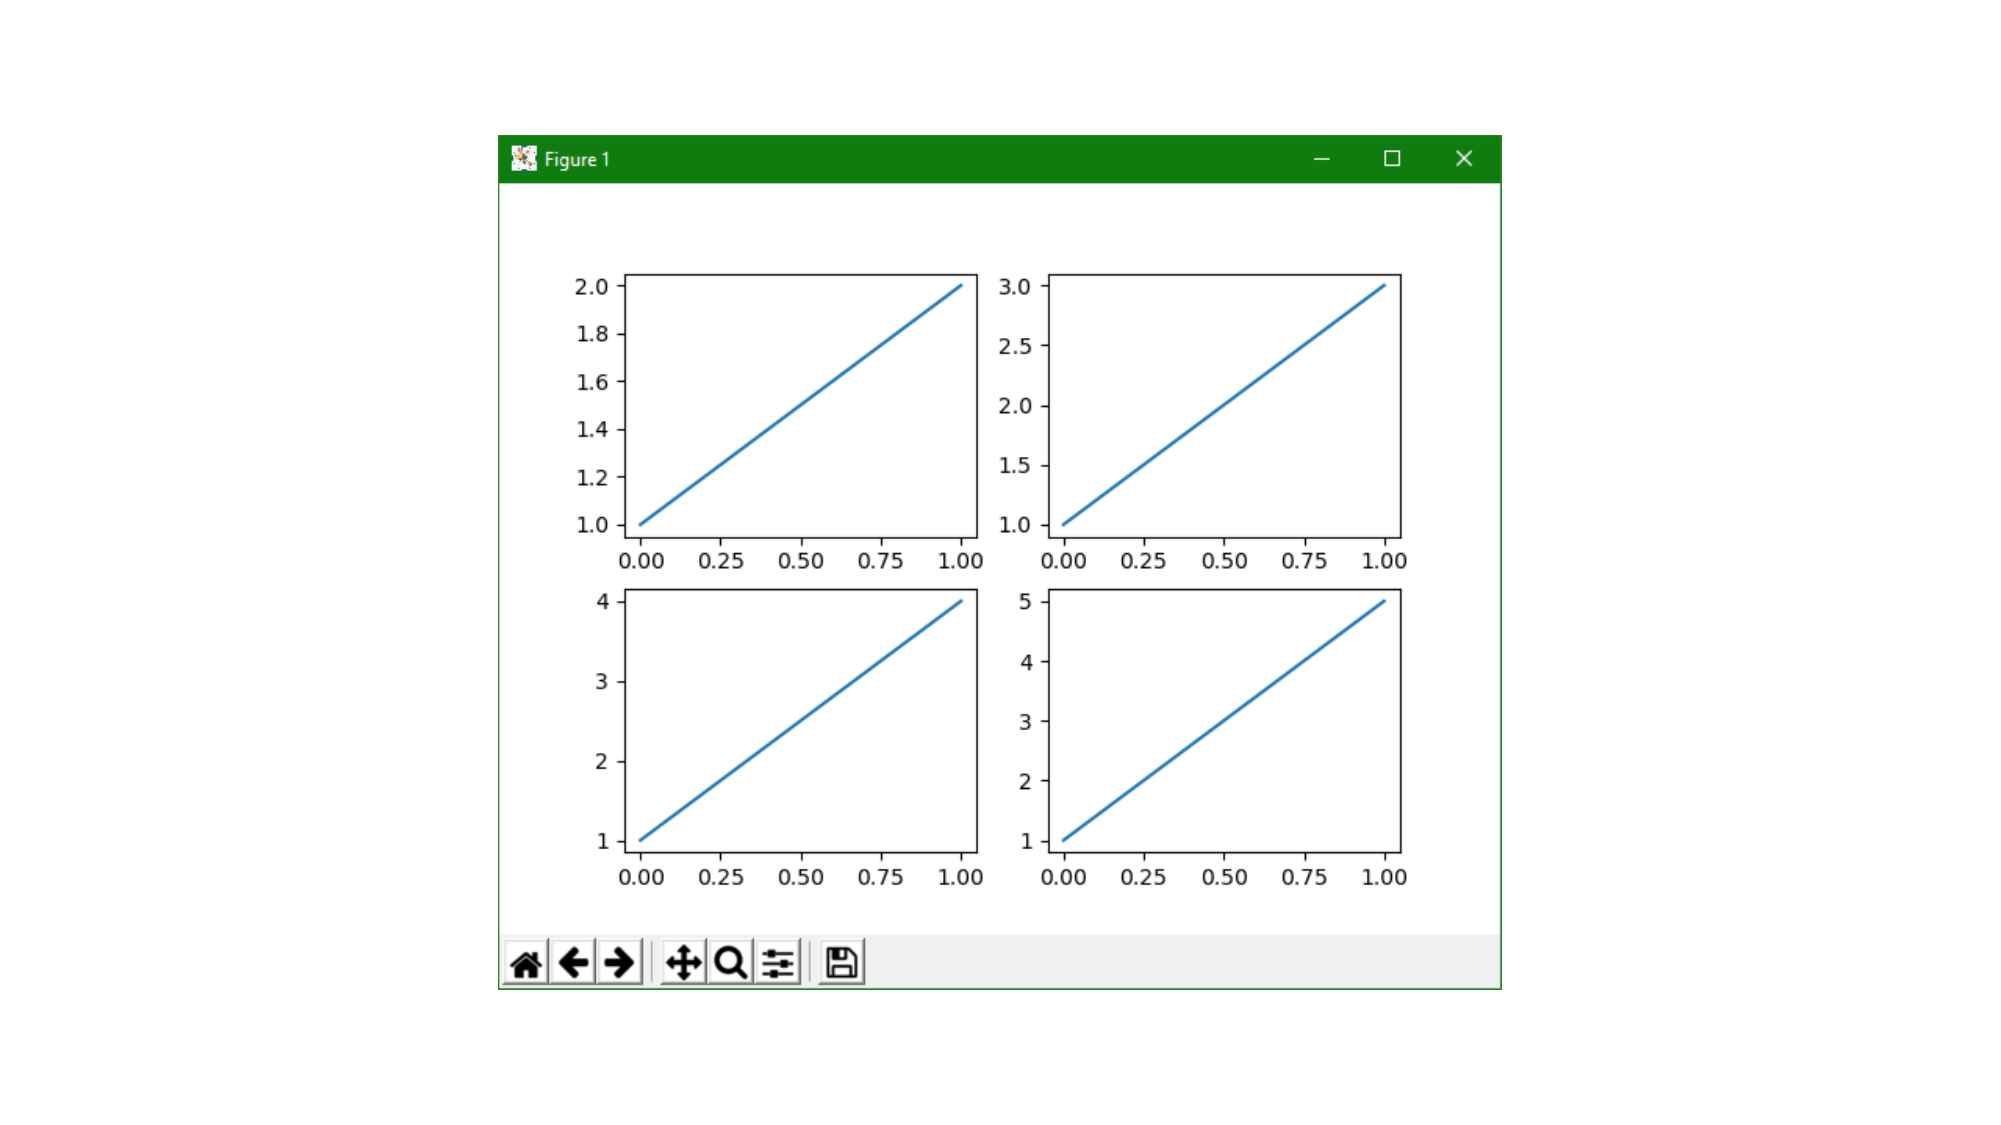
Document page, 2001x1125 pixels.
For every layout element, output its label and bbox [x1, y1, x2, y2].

picture [498, 135, 1502, 990]
